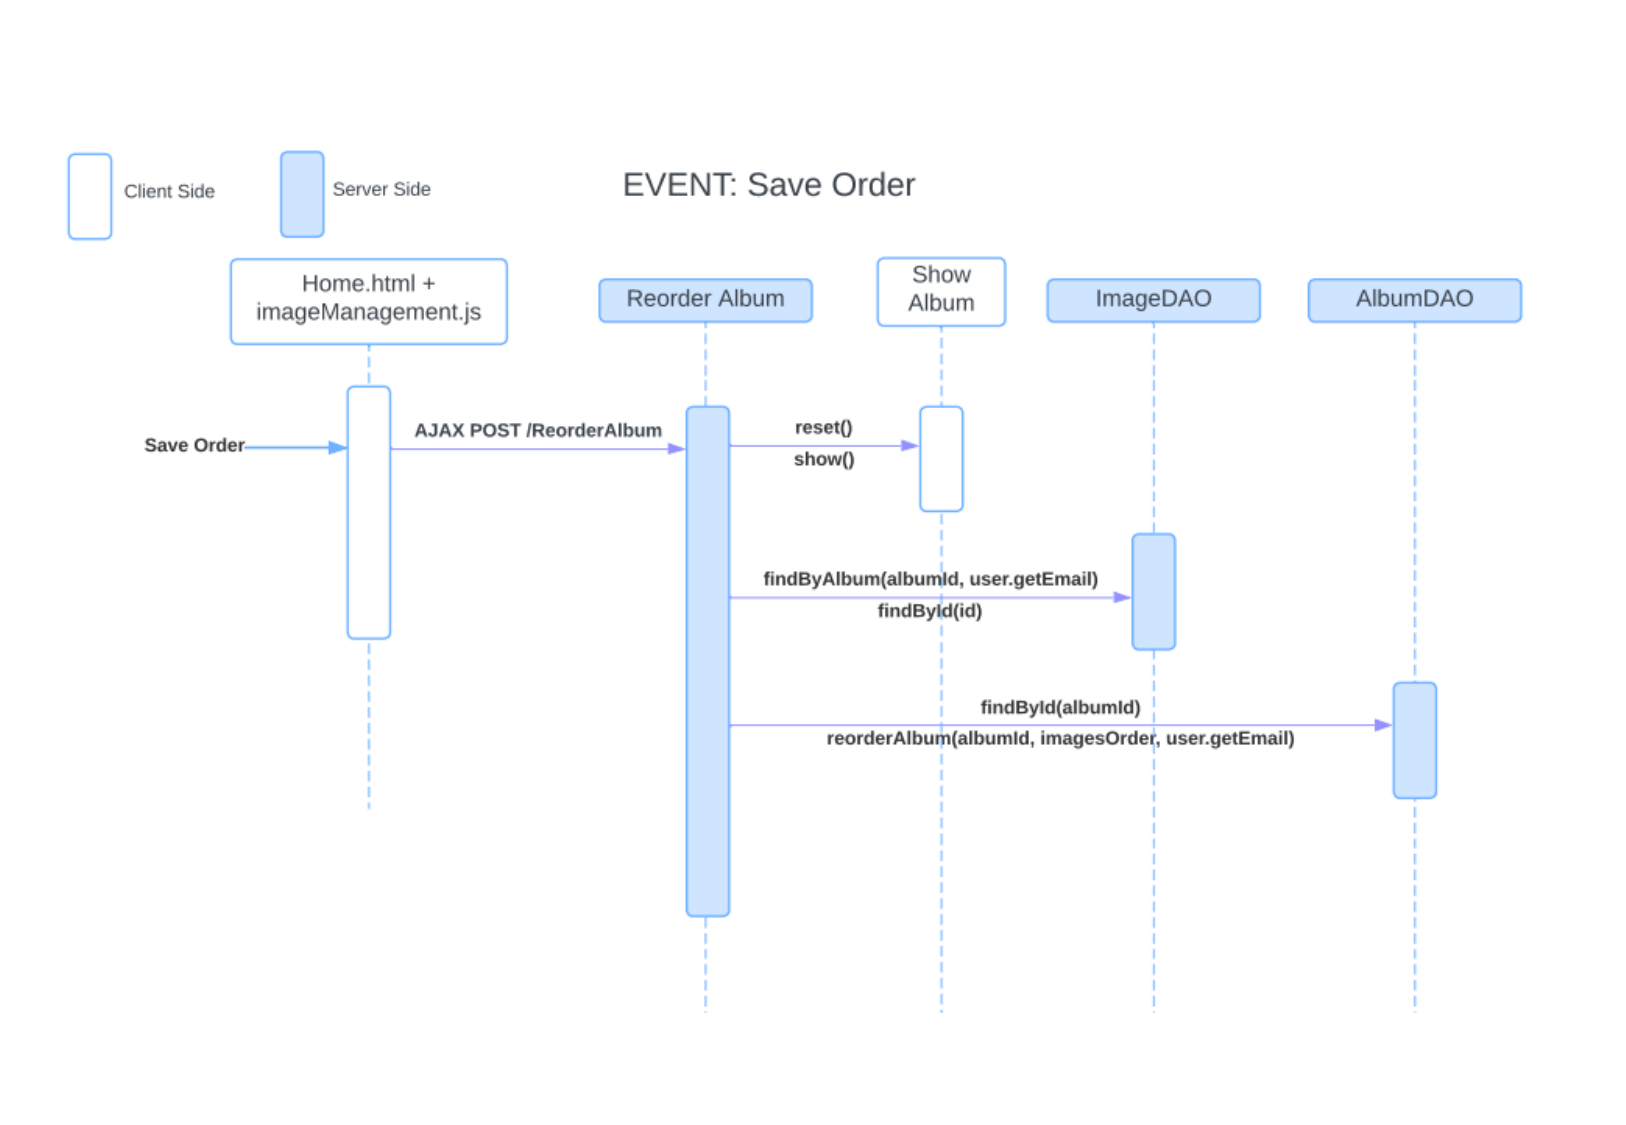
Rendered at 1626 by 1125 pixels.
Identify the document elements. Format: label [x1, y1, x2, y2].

picture [0, 104, 1625, 1013]
